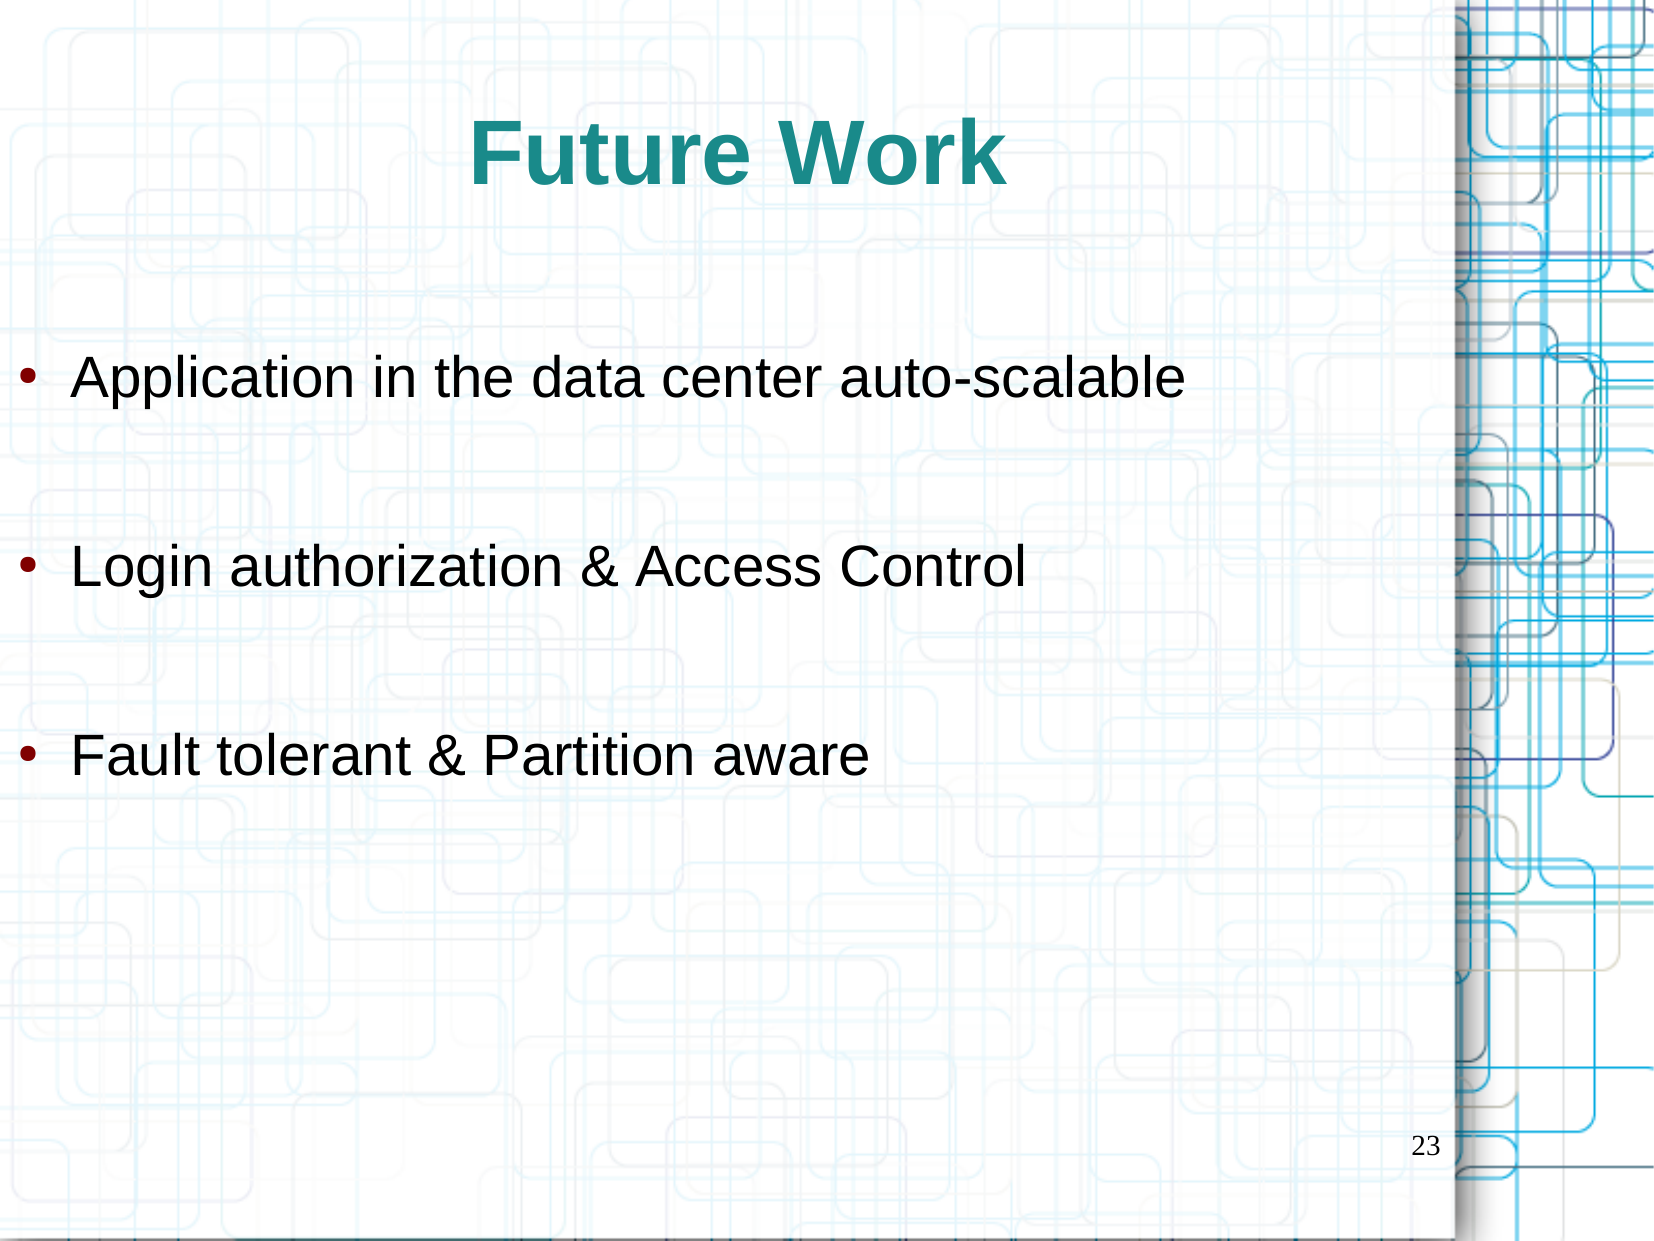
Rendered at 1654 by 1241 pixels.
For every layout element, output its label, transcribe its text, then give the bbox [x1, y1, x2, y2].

list Application in the data center auto-scalable Login authorization & Access Control Fault tolerant & Partition aware [0, 344, 1456, 1127]
picture [0, 0, 1654, 1241]
title Future Work [59, 49, 1418, 257]
